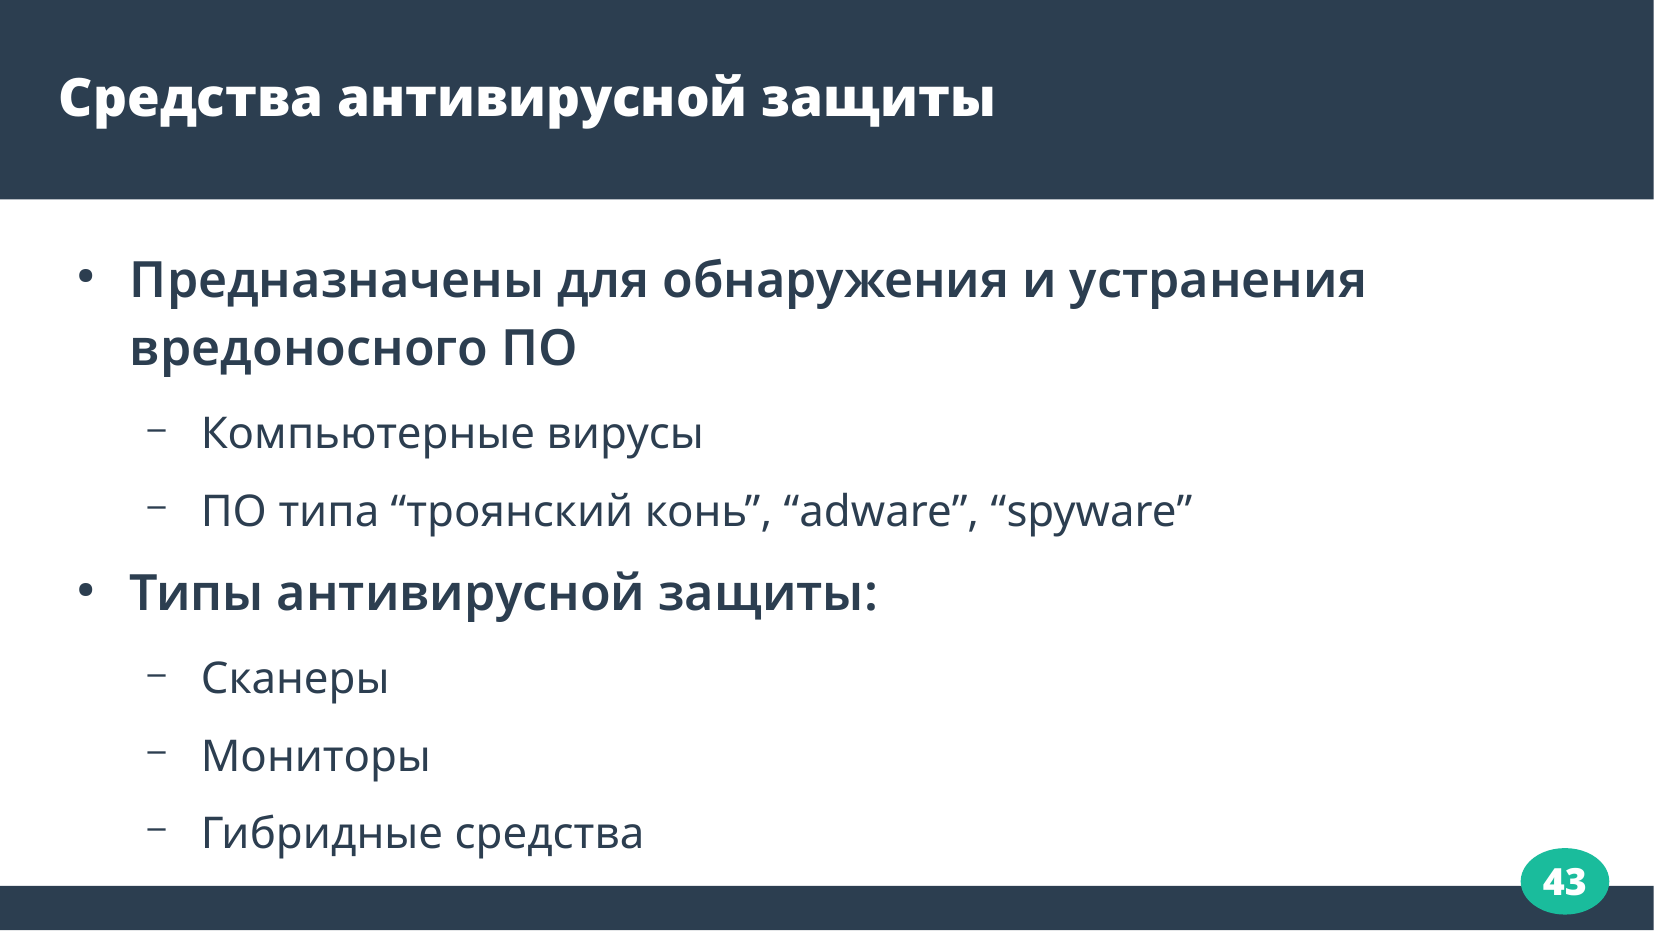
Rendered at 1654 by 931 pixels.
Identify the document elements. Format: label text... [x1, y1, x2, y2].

list Предназначены для обнаружения и устранения вредоносного ПО Компьютерные вирусы ПО типа “троянский конь”, “adware”, “spyware” Типы антивирусной защиты: Сканеры Мониторы Гибридные средства [59, 243, 1595, 864]
title Средства антивирусной защиты [59, 37, 1595, 155]
